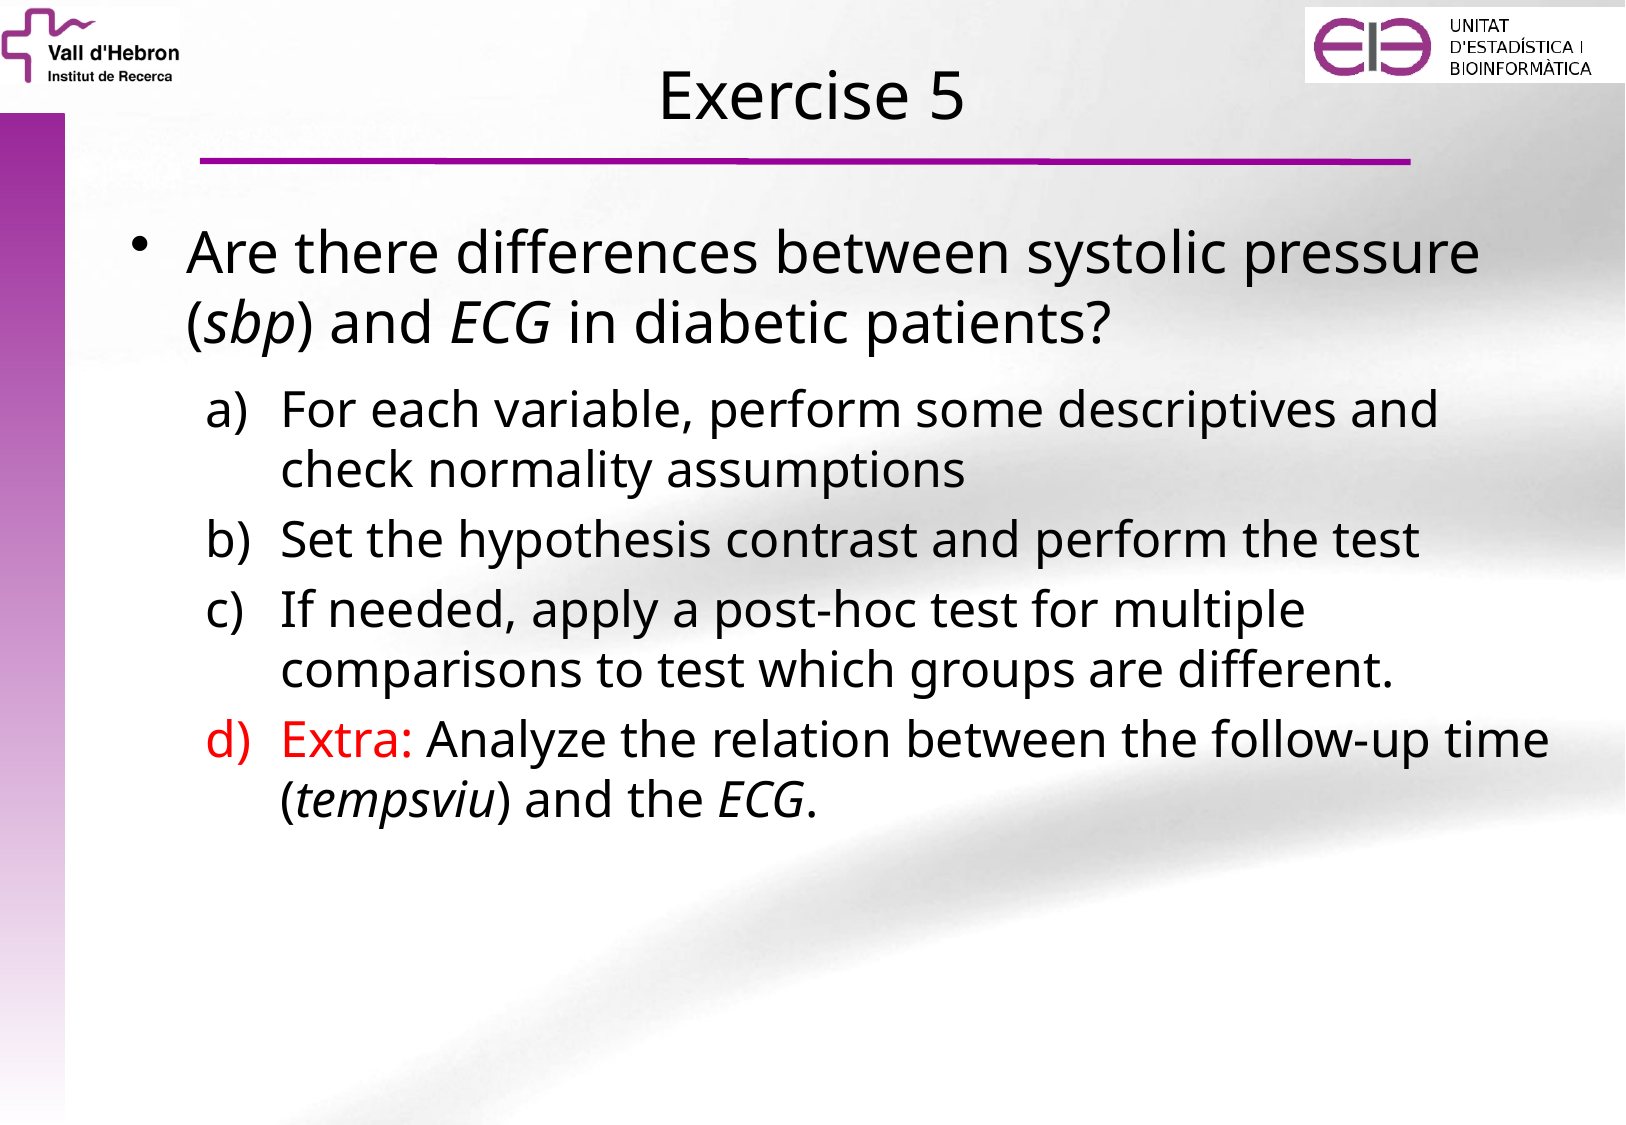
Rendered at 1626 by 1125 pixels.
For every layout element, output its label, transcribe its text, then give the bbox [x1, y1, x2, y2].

list Are there differences between systolic pressure (sbp) and ECG in diabetic patients? For each variable, perform some descriptives and check normality assumptions Set the hypothesis contrast and perform the test If needed, apply a post-hoc test for multiple comparisons to test which groups are different. Extra: Analyze the relation between the follow-up time (tempsviu) and the ECG. [115, 208, 1579, 1035]
picture [0, 0, 1625, 1125]
title Exercise 5 [81, 45, 1544, 233]
